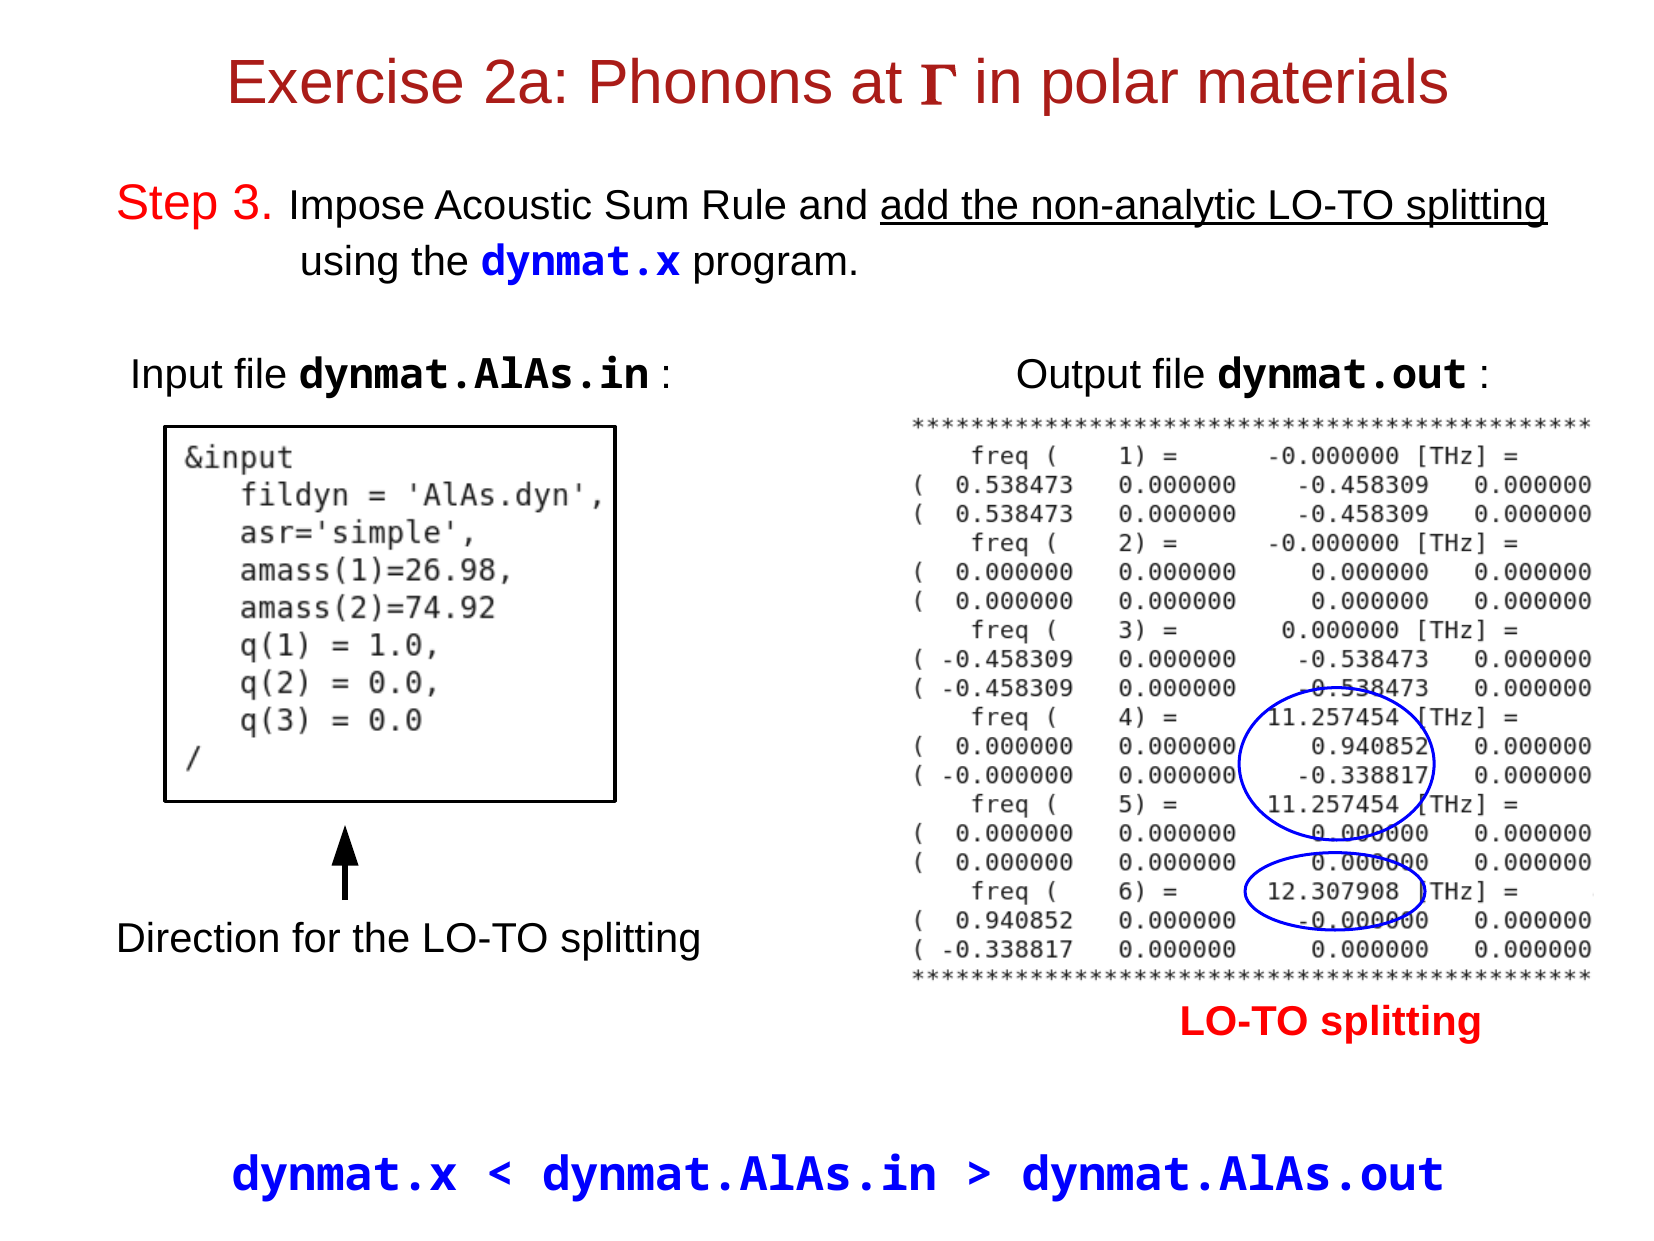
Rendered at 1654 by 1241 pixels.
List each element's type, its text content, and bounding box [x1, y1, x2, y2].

list Input file dynmat.AlAs.in : [59, 343, 706, 414]
picture [903, 414, 1594, 992]
list Direction for the LO-TO splitting [45, 915, 781, 1006]
list dynmat.x < dynmat.AlAs.in > dynmat.AlAs.out [165, 1140, 1516, 1241]
list LO-TO splitting [1108, 997, 1622, 1098]
list Step 3. Impose Acoustic Sum Rule and add the non-analytic LO-TO splitting using the dynmat.x program. [45, 174, 1630, 337]
title Exercise 2a: Phonons at Γ in polar materials [82, 0, 1572, 186]
list Output file dynmat.out : [945, 343, 1636, 414]
picture [175, 441, 612, 778]
